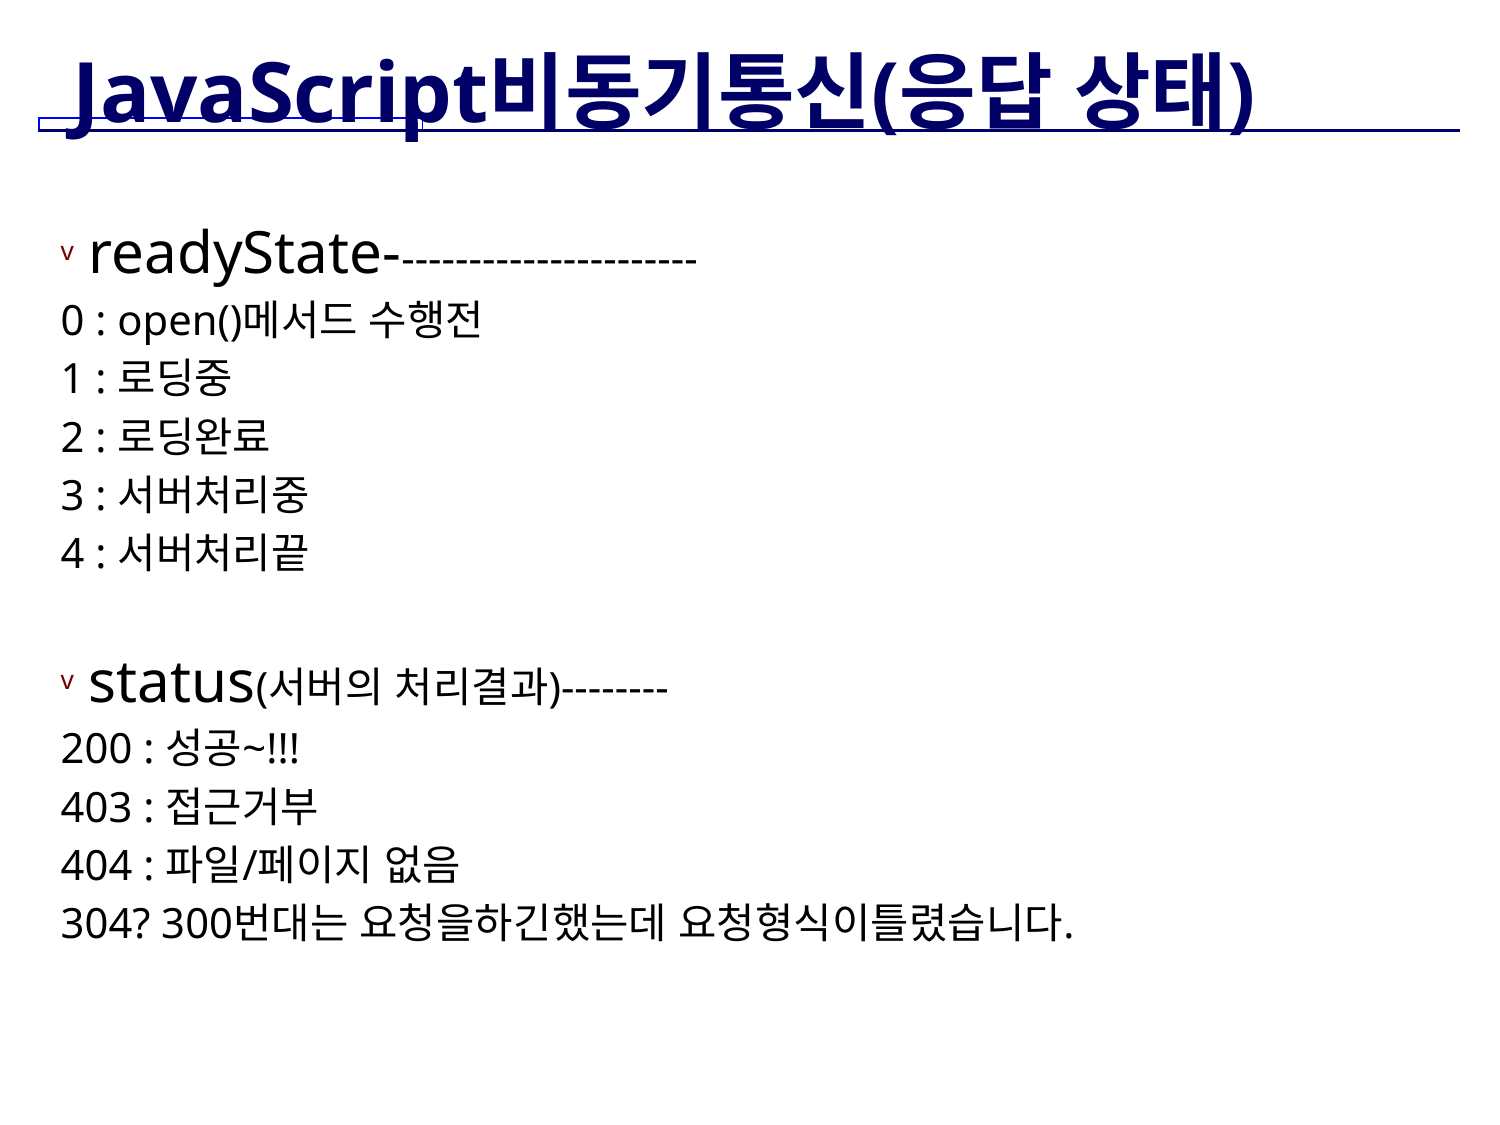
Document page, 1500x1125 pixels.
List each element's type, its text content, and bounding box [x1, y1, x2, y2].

list readyState----------------------- 0 : open()메서드 수행전 1 : 로딩중 2 : 로딩완료 3 : 서버처리중 4 : 서버처리끝 status(서버의 처리결과)-------- 200 : 성공~!!! 403 : 접근거부 404 : 파일/페이지 없음 304? 300번대는 요청을하긴했는데 요청형식이틀렸습니다. [45, 208, 1460, 1027]
title JavaScript비동기통신(응답 상태) [58, 31, 1293, 110]
